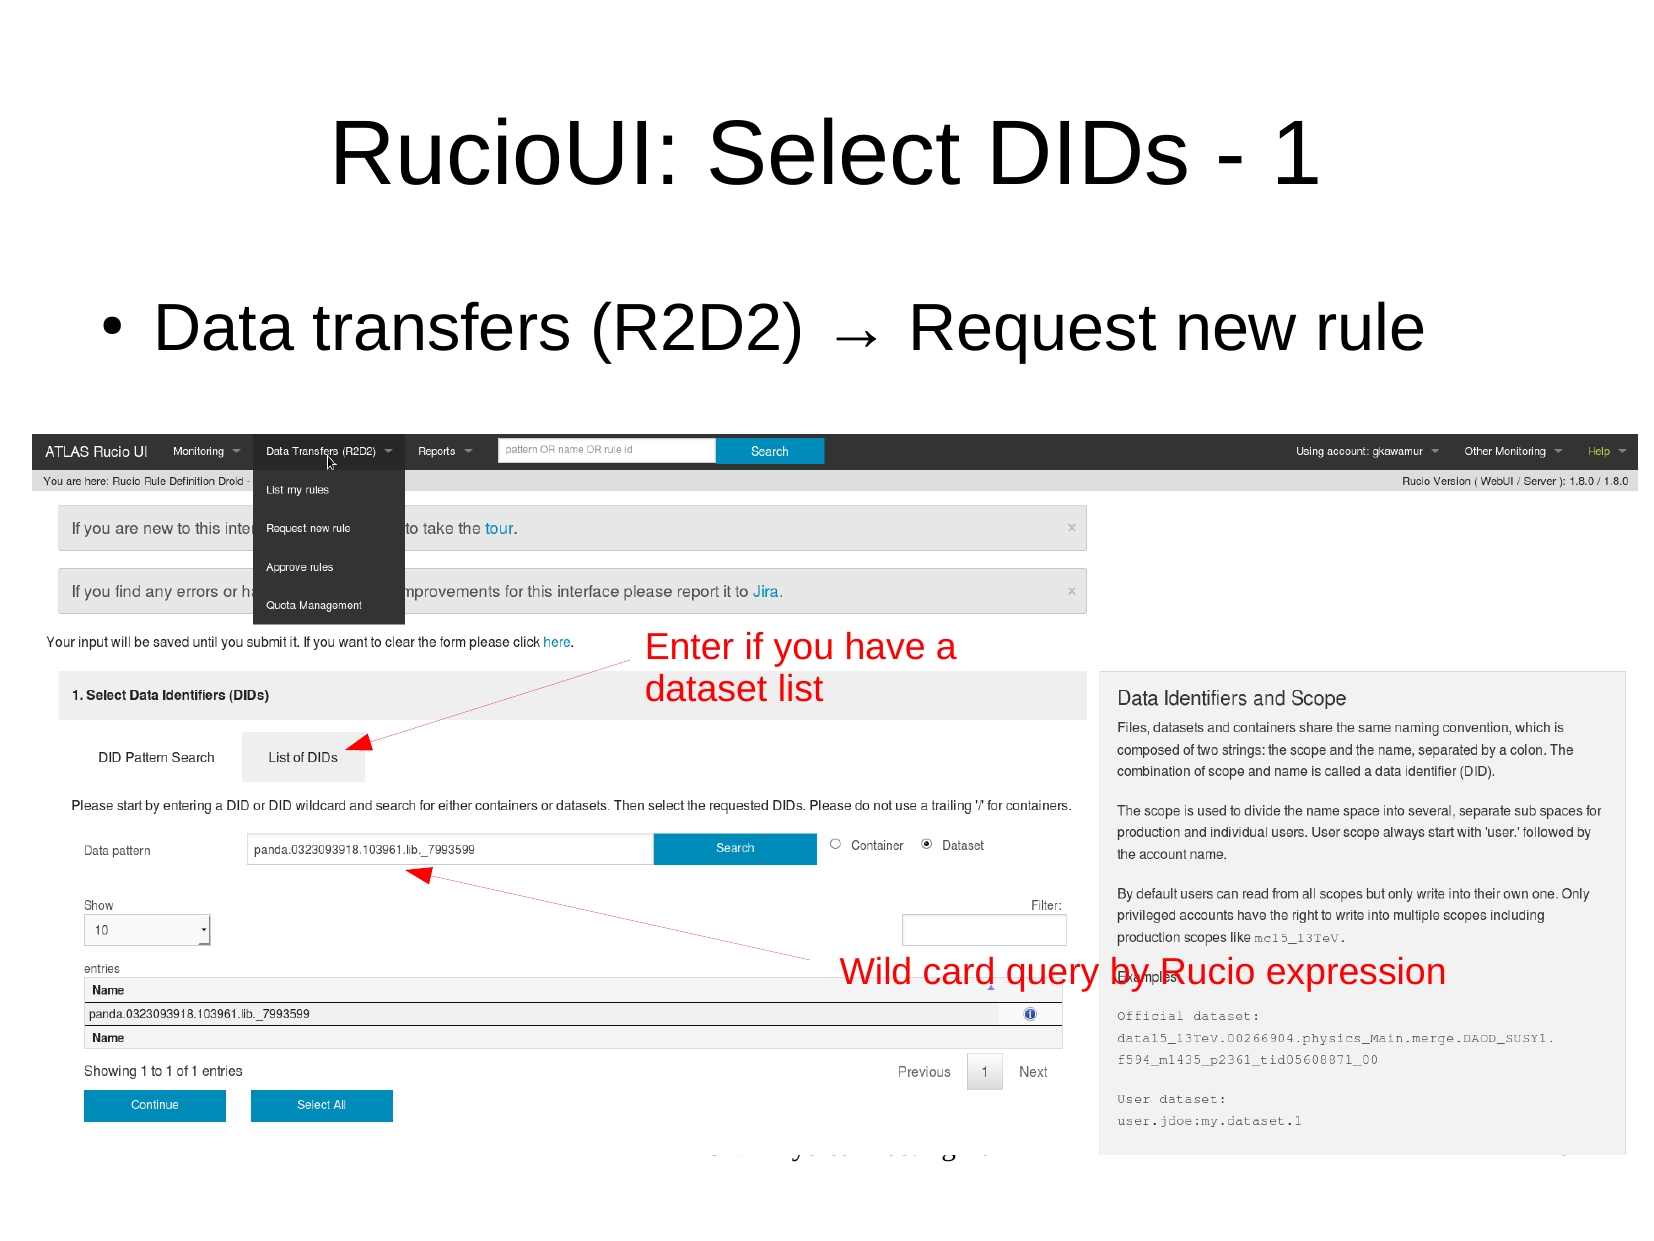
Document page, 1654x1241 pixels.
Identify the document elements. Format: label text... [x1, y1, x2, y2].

picture [32, 434, 1638, 1156]
list Data transfers (R2D2) → Request new rule [82, 290, 1571, 434]
title RucioUI: Select DIDs - 1 [82, 49, 1571, 257]
text_box Wild card query by Rucio expression [824, 943, 1486, 1000]
text_box Enter if you have a dataset list [630, 618, 1066, 717]
